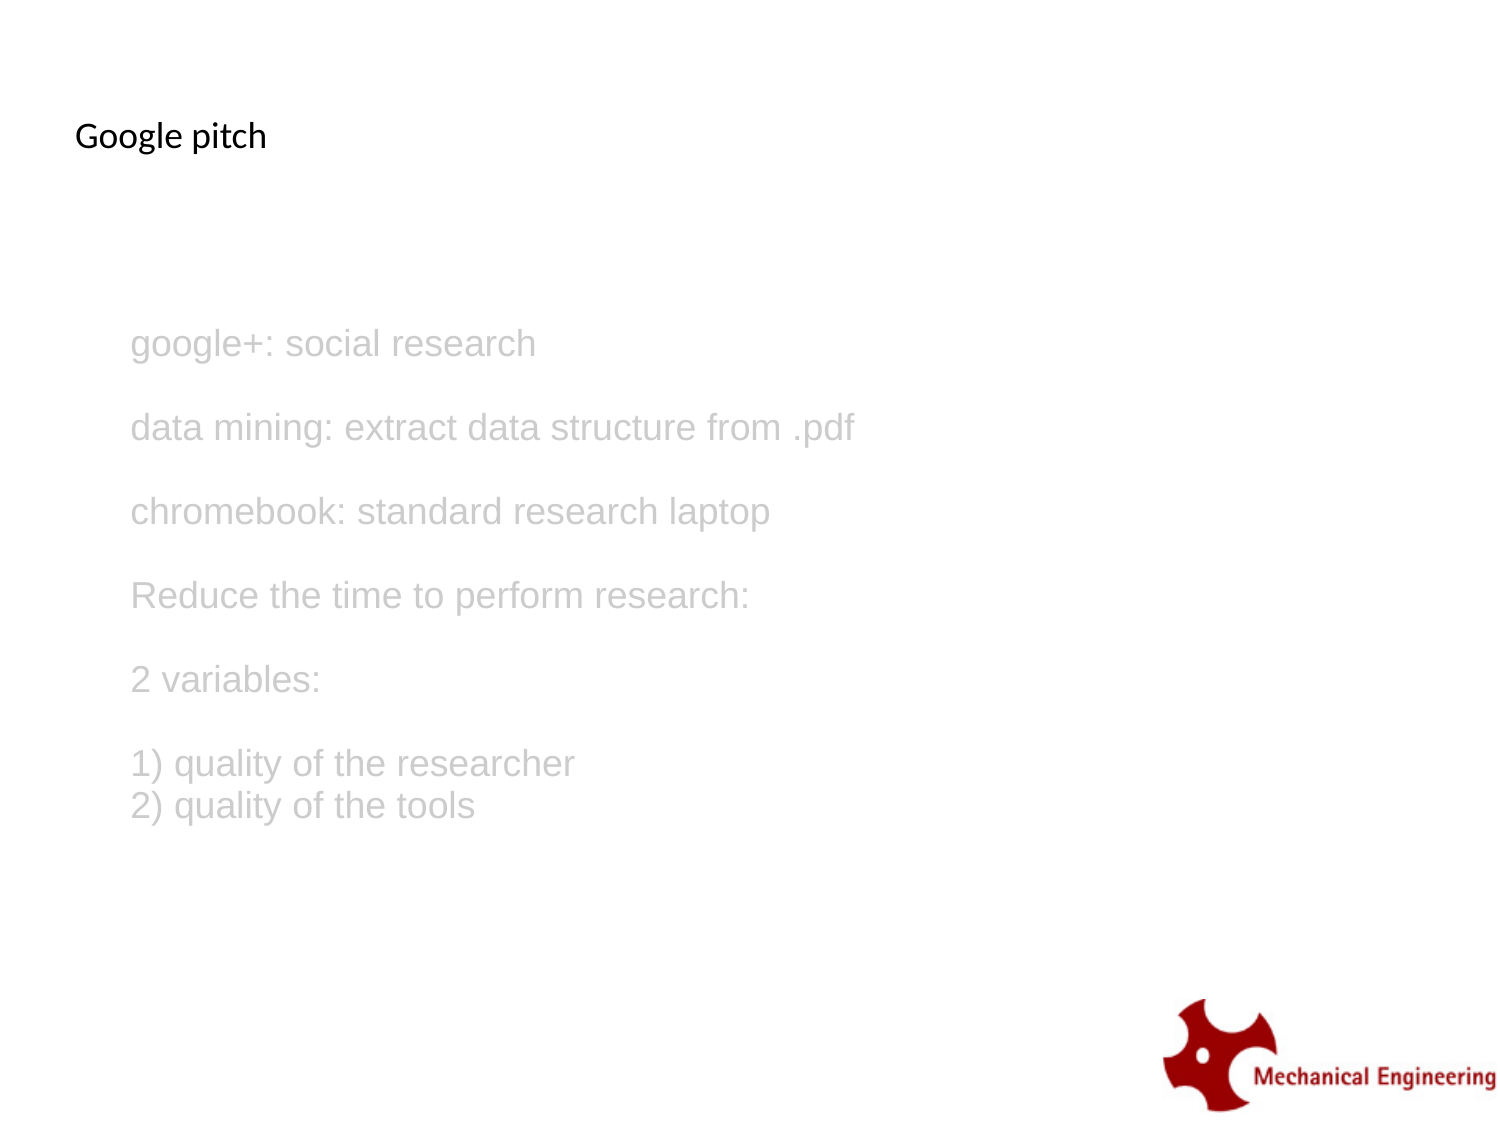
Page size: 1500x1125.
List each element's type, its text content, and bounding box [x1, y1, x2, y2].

picture [1162, 999, 1497, 1113]
text_box google+: social research data mining: extract data structure from .pdf chromebook: standard research laptop Reduce the time to perform research: 2 variables: 1) quality of the researcher 2) quality of the tools [115, 314, 871, 834]
title Google pitch [75, 45, 1425, 233]
